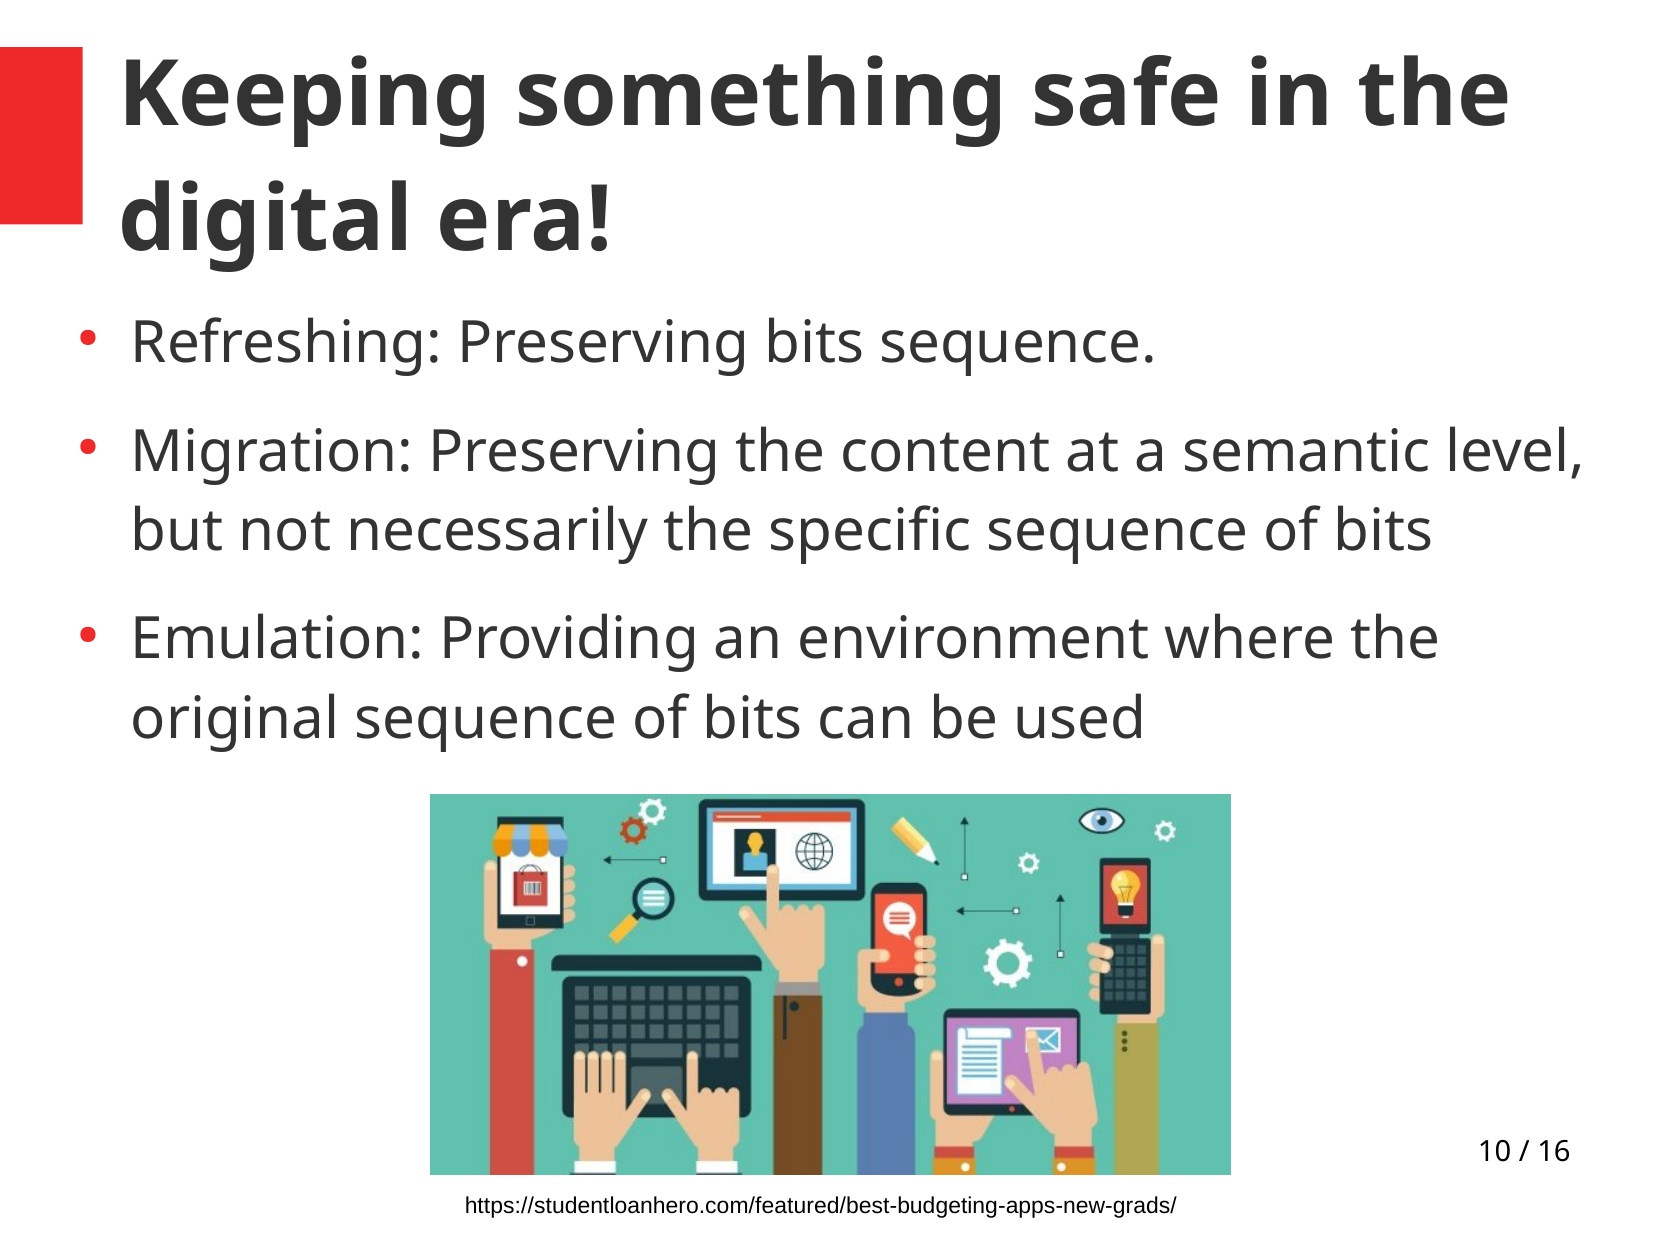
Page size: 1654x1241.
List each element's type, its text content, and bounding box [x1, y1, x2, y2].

text_box https://studentloanhero.com/featured/best-budgeting-apps-new-grads/ [450, 1185, 1207, 1226]
title Keeping something safe in the digital era! [118, 27, 1571, 278]
picture [430, 794, 1231, 1175]
list Refreshing: Preserving bits sequence. Migration: Preserving the content at a semantic level, but not necessarily the specific sequence of bits Emulation: Providing an environment where the original sequence of bits can be used [60, 300, 1591, 786]
